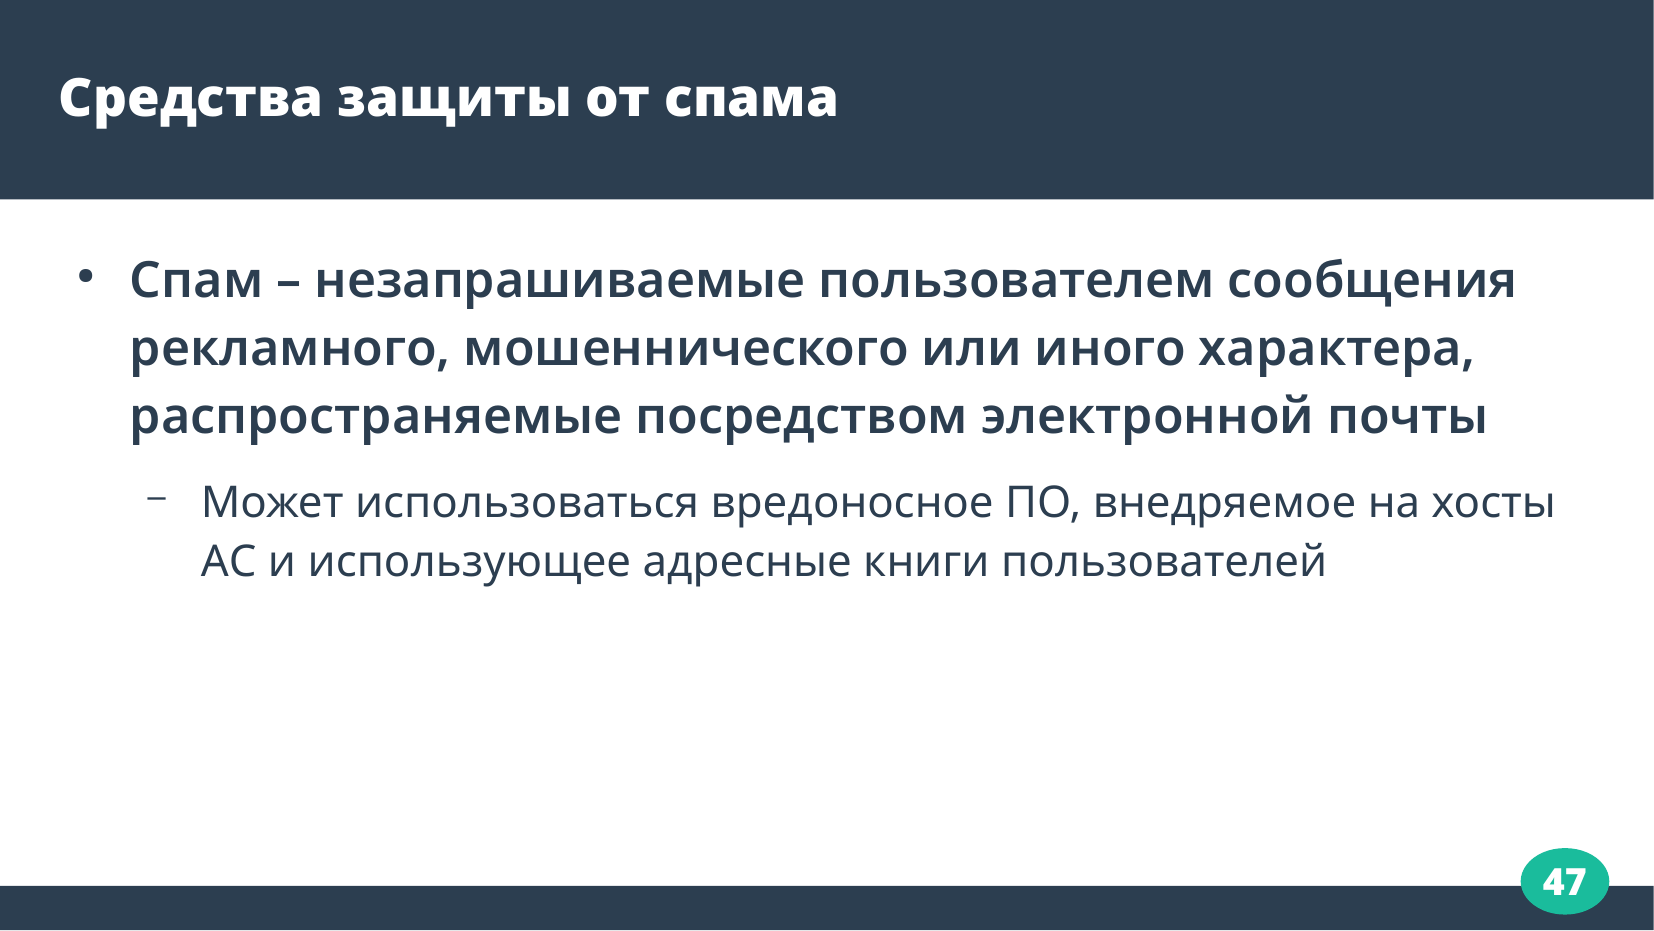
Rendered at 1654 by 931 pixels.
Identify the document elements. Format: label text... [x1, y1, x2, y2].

title Средства защиты от спама [59, 37, 1595, 155]
list Спам – незапрашиваемые пользователем сообщения рекламного, мошеннического или иного характера, распространяемые посредством электронной почты Может использоваться вредоносное ПО, внедряемое на хосты АС и использующее адресные книги пользователей [59, 243, 1595, 864]
